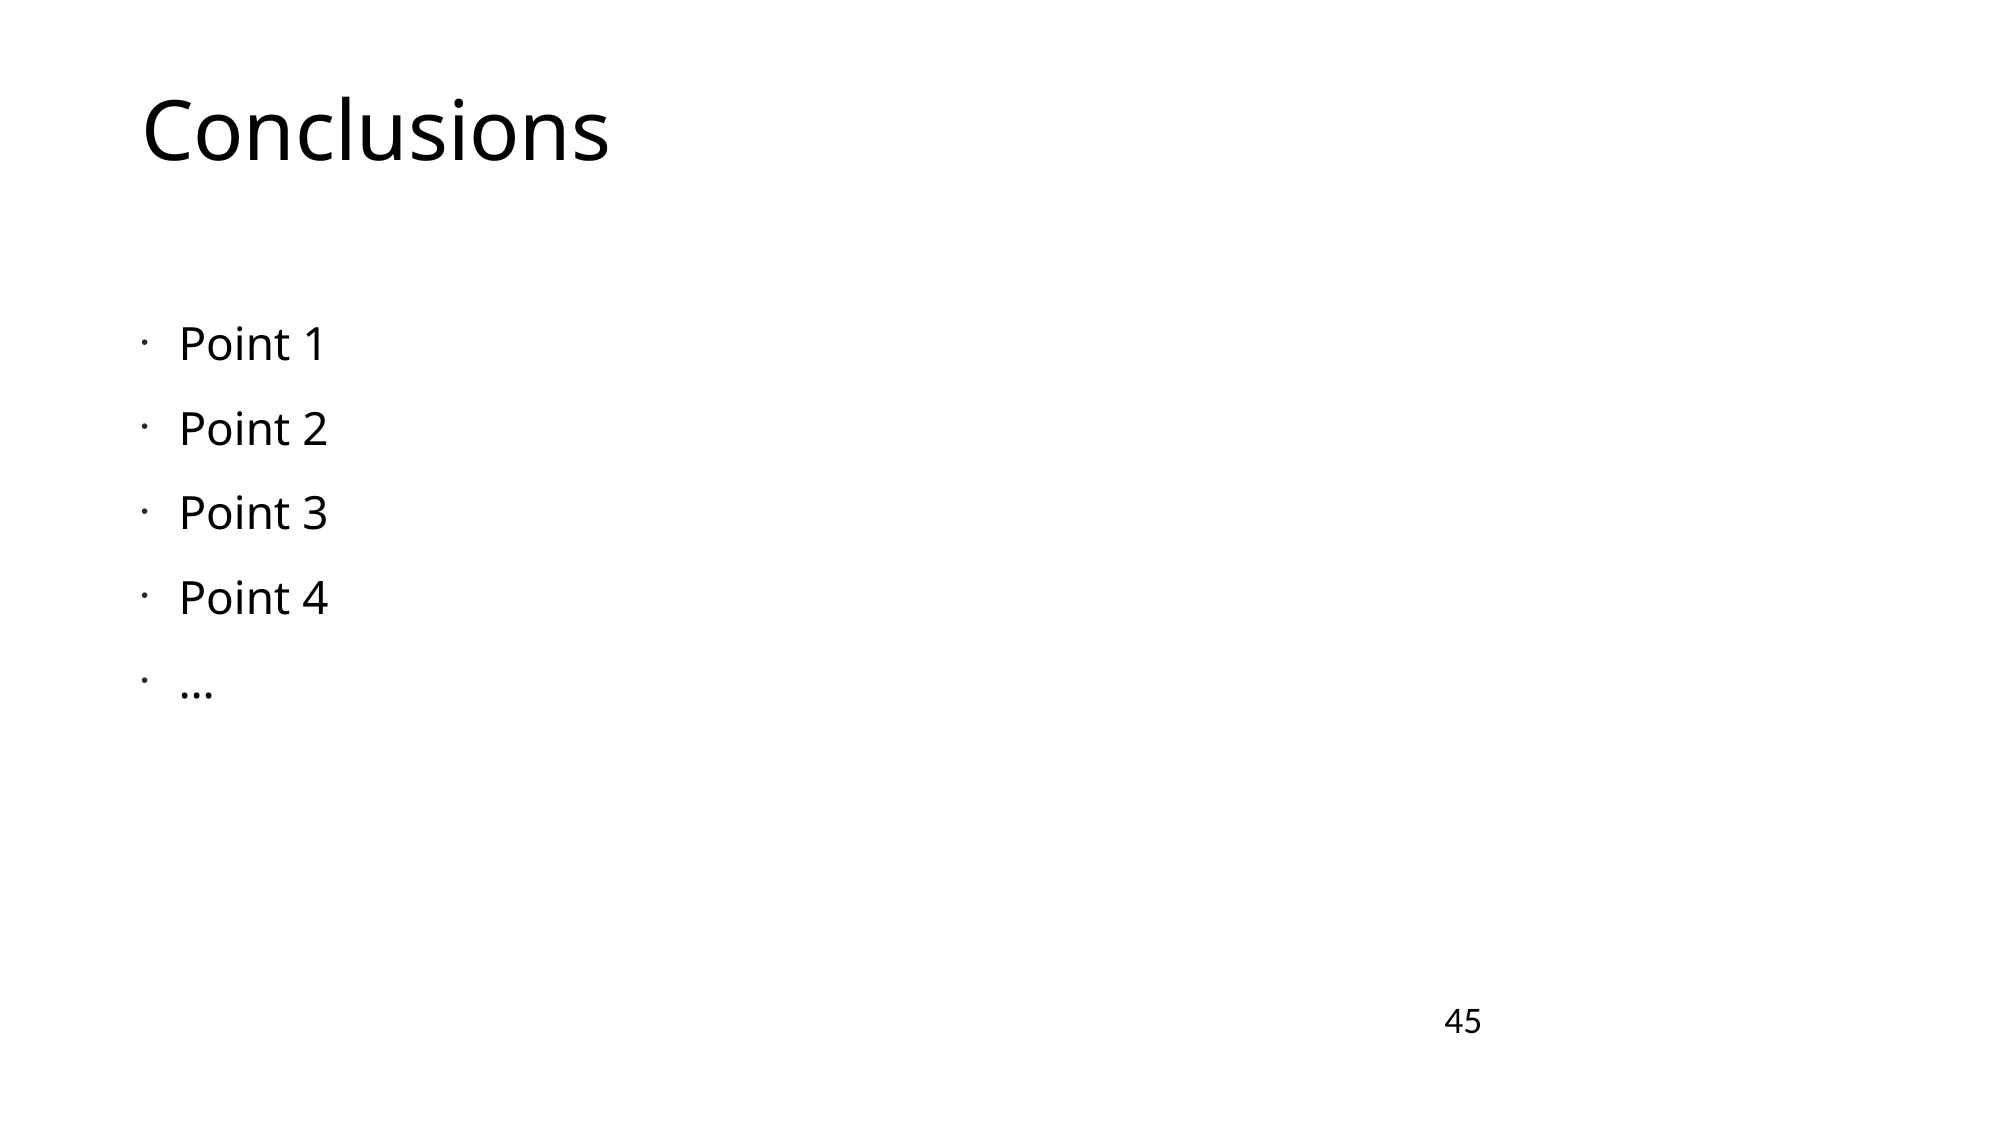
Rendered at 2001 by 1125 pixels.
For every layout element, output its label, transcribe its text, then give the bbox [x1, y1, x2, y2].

slide_number <szám> [1429, 988, 1880, 1055]
text_box Conclusions [126, 88, 1852, 179]
list Point 1 Point 2 Point 3 Point 4 … [126, 307, 1095, 1022]
